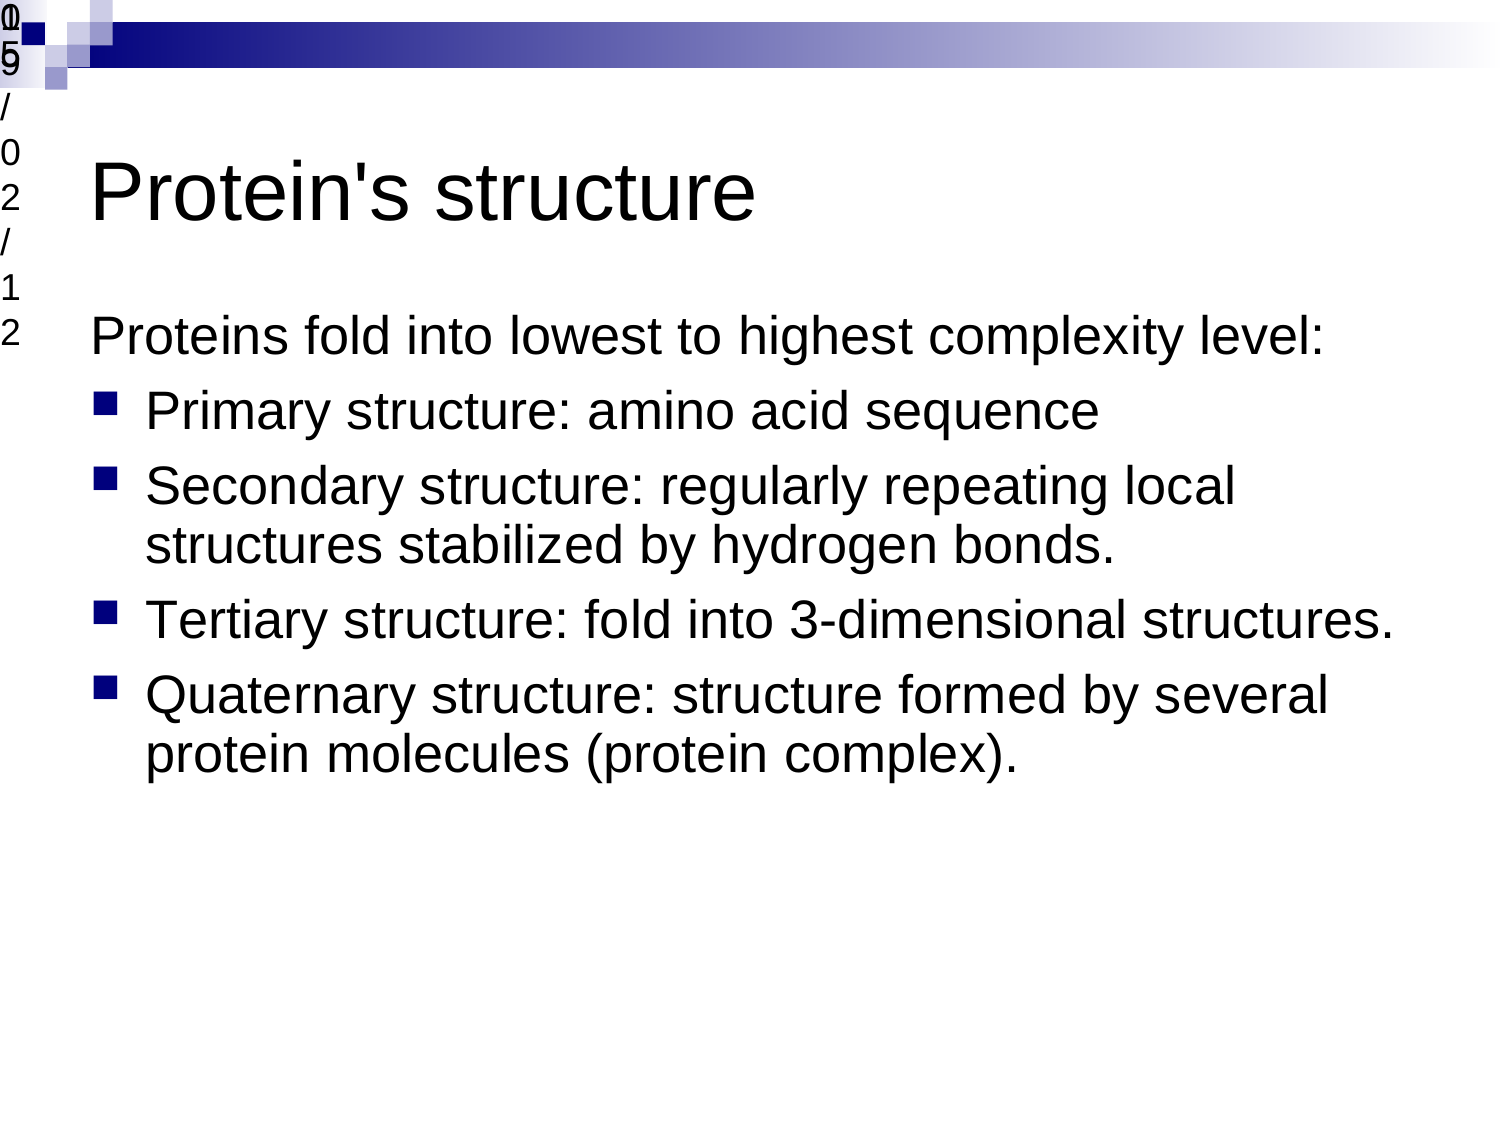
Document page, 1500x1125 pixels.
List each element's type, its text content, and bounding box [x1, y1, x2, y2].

list Proteins fold into lowest to highest complexity level: Primary structure: amino acid sequence Secondary structure: regularly repeating local structures stabilized by hydrogen bonds. Tertiary structure: fold into 3-dimensional structures. Quaternary structure: structure formed by several protein molecules (protein complex). [75, 299, 1425, 916]
title Protein's structure [75, 75, 1425, 299]
